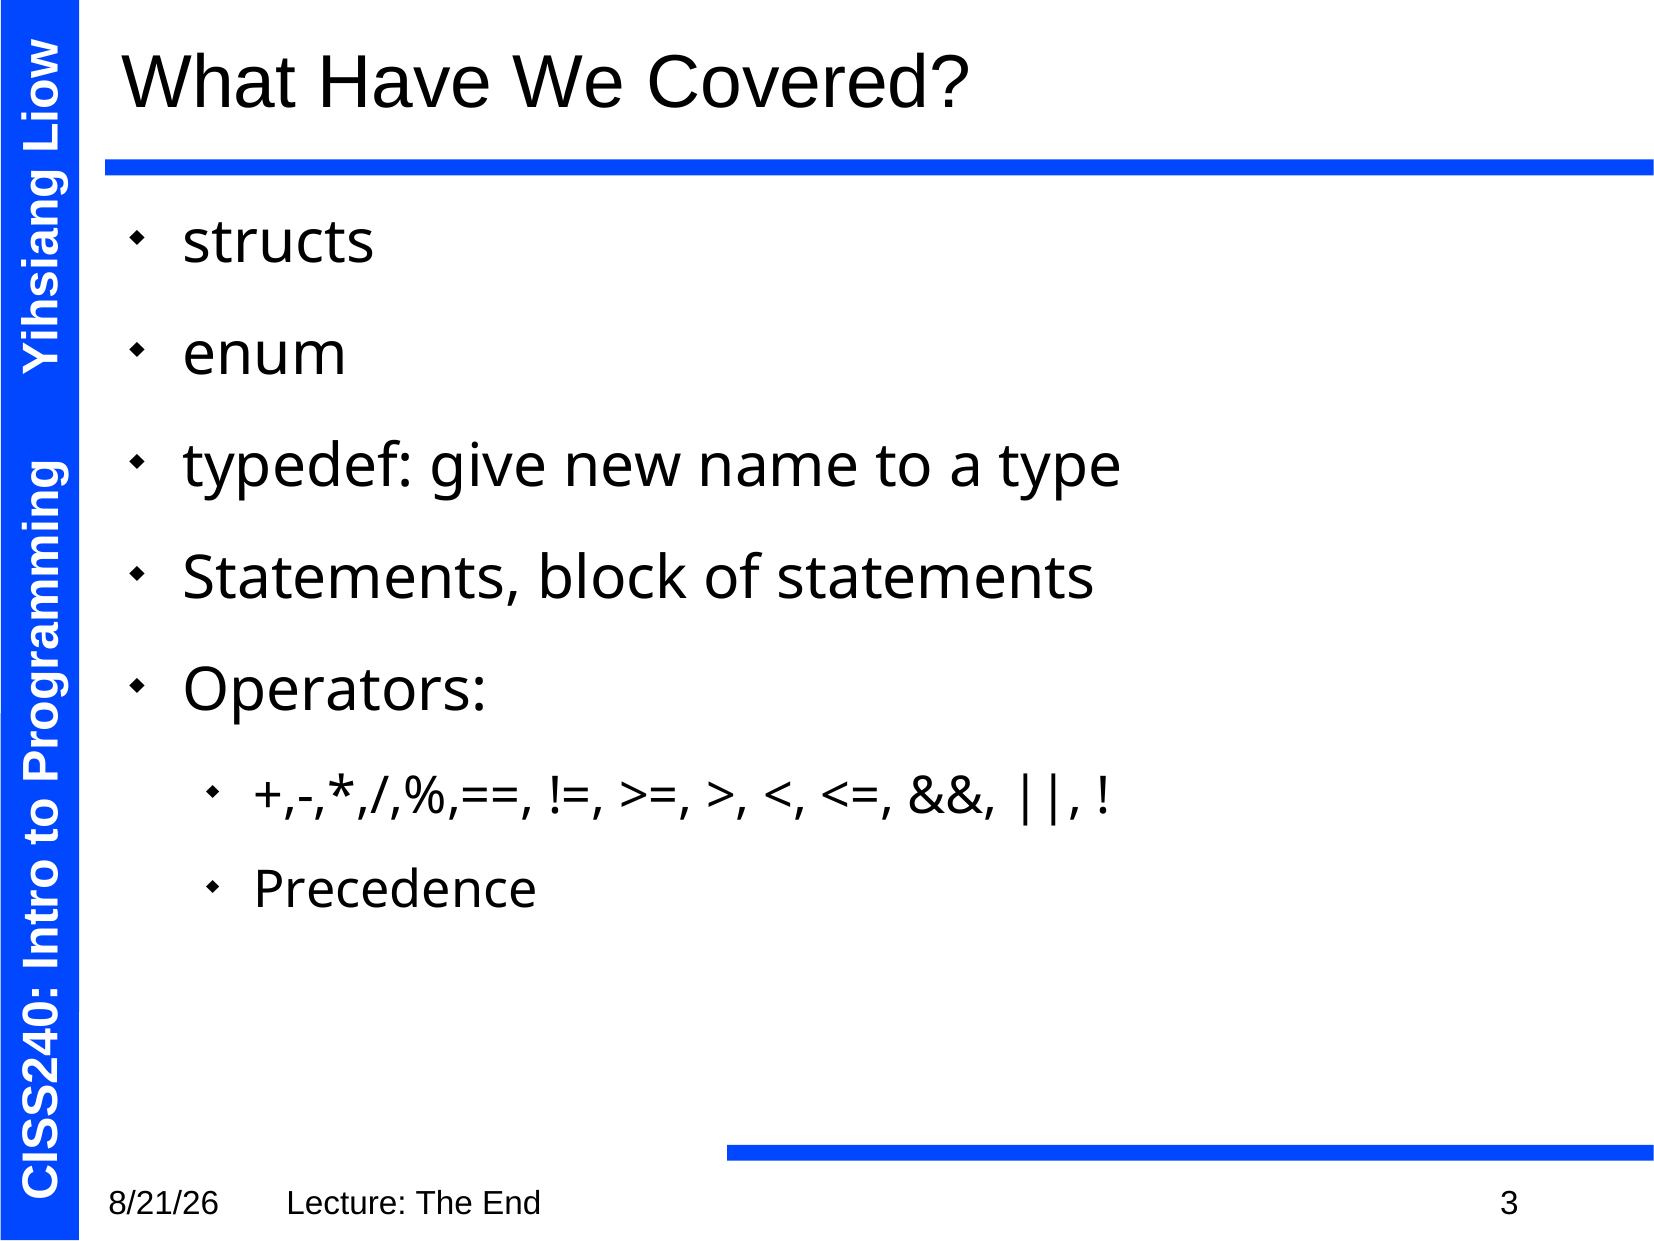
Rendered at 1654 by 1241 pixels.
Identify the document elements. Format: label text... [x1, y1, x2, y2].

list structs enum typedef: give new name to a type Statements, block of statements Operators: +,-,*,/,%,==, !=, >=, >, <, <=, &&, ||, ! Precedence [111, 197, 1598, 1117]
title What Have We Covered? [121, 25, 1654, 138]
